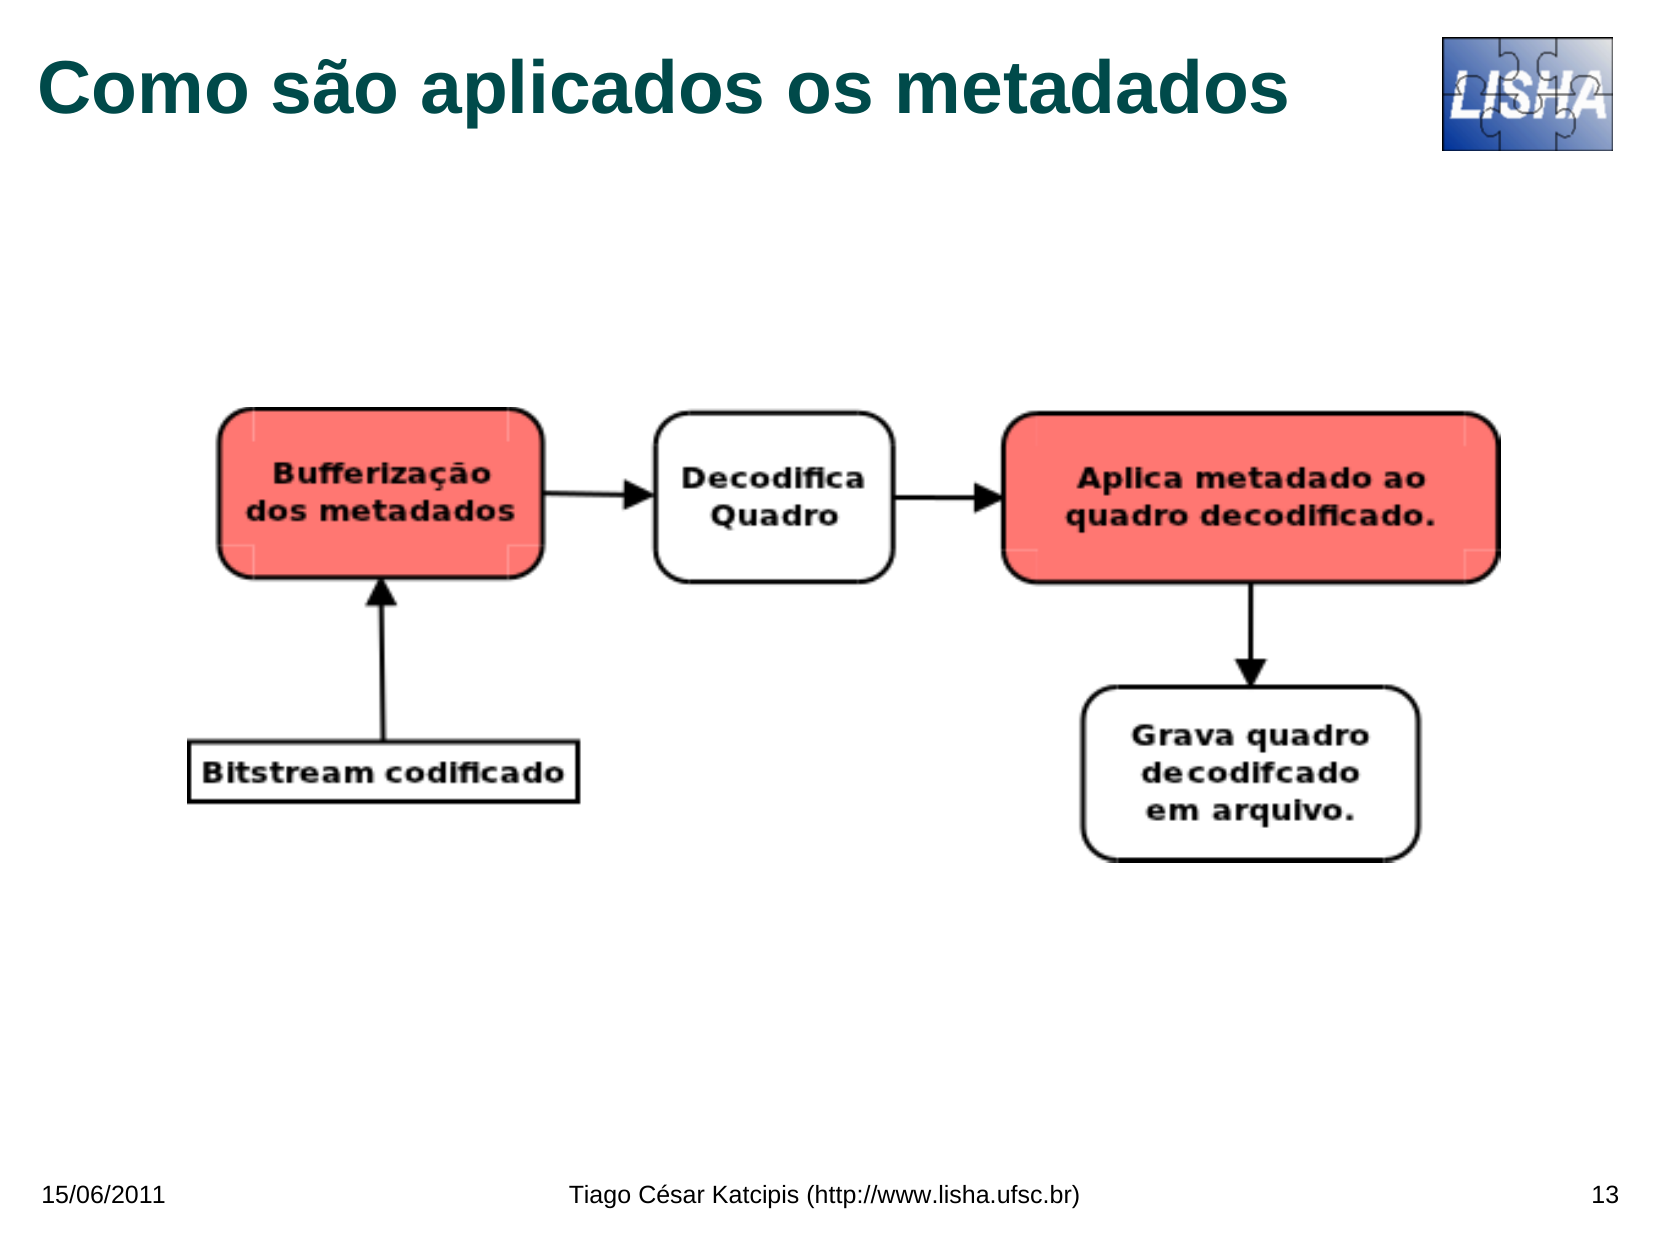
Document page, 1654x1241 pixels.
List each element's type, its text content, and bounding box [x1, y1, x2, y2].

picture [187, 407, 1501, 863]
picture [1442, 37, 1613, 151]
title Como são aplicados os metadados [37, 37, 1426, 151]
